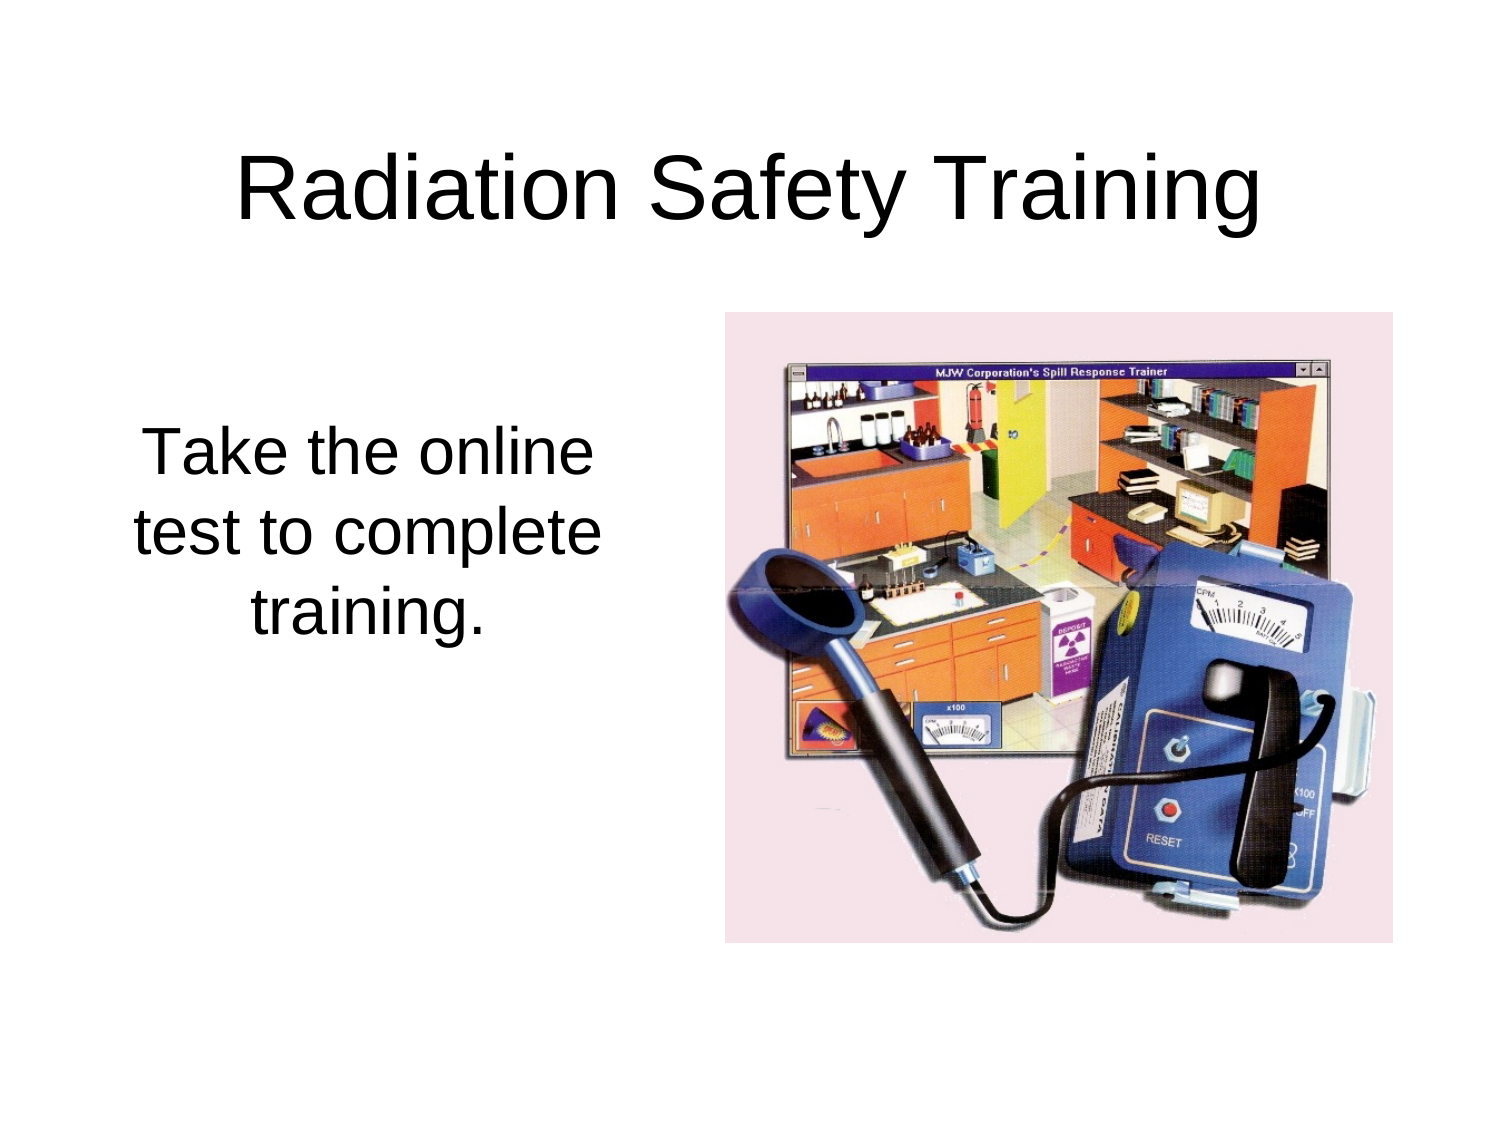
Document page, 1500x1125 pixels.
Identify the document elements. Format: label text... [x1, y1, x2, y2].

picture [725, 312, 1393, 943]
title Radiation Safety Training [112, 62, 1388, 304]
subtitle Take the online test to complete training. [87, 399, 650, 788]
